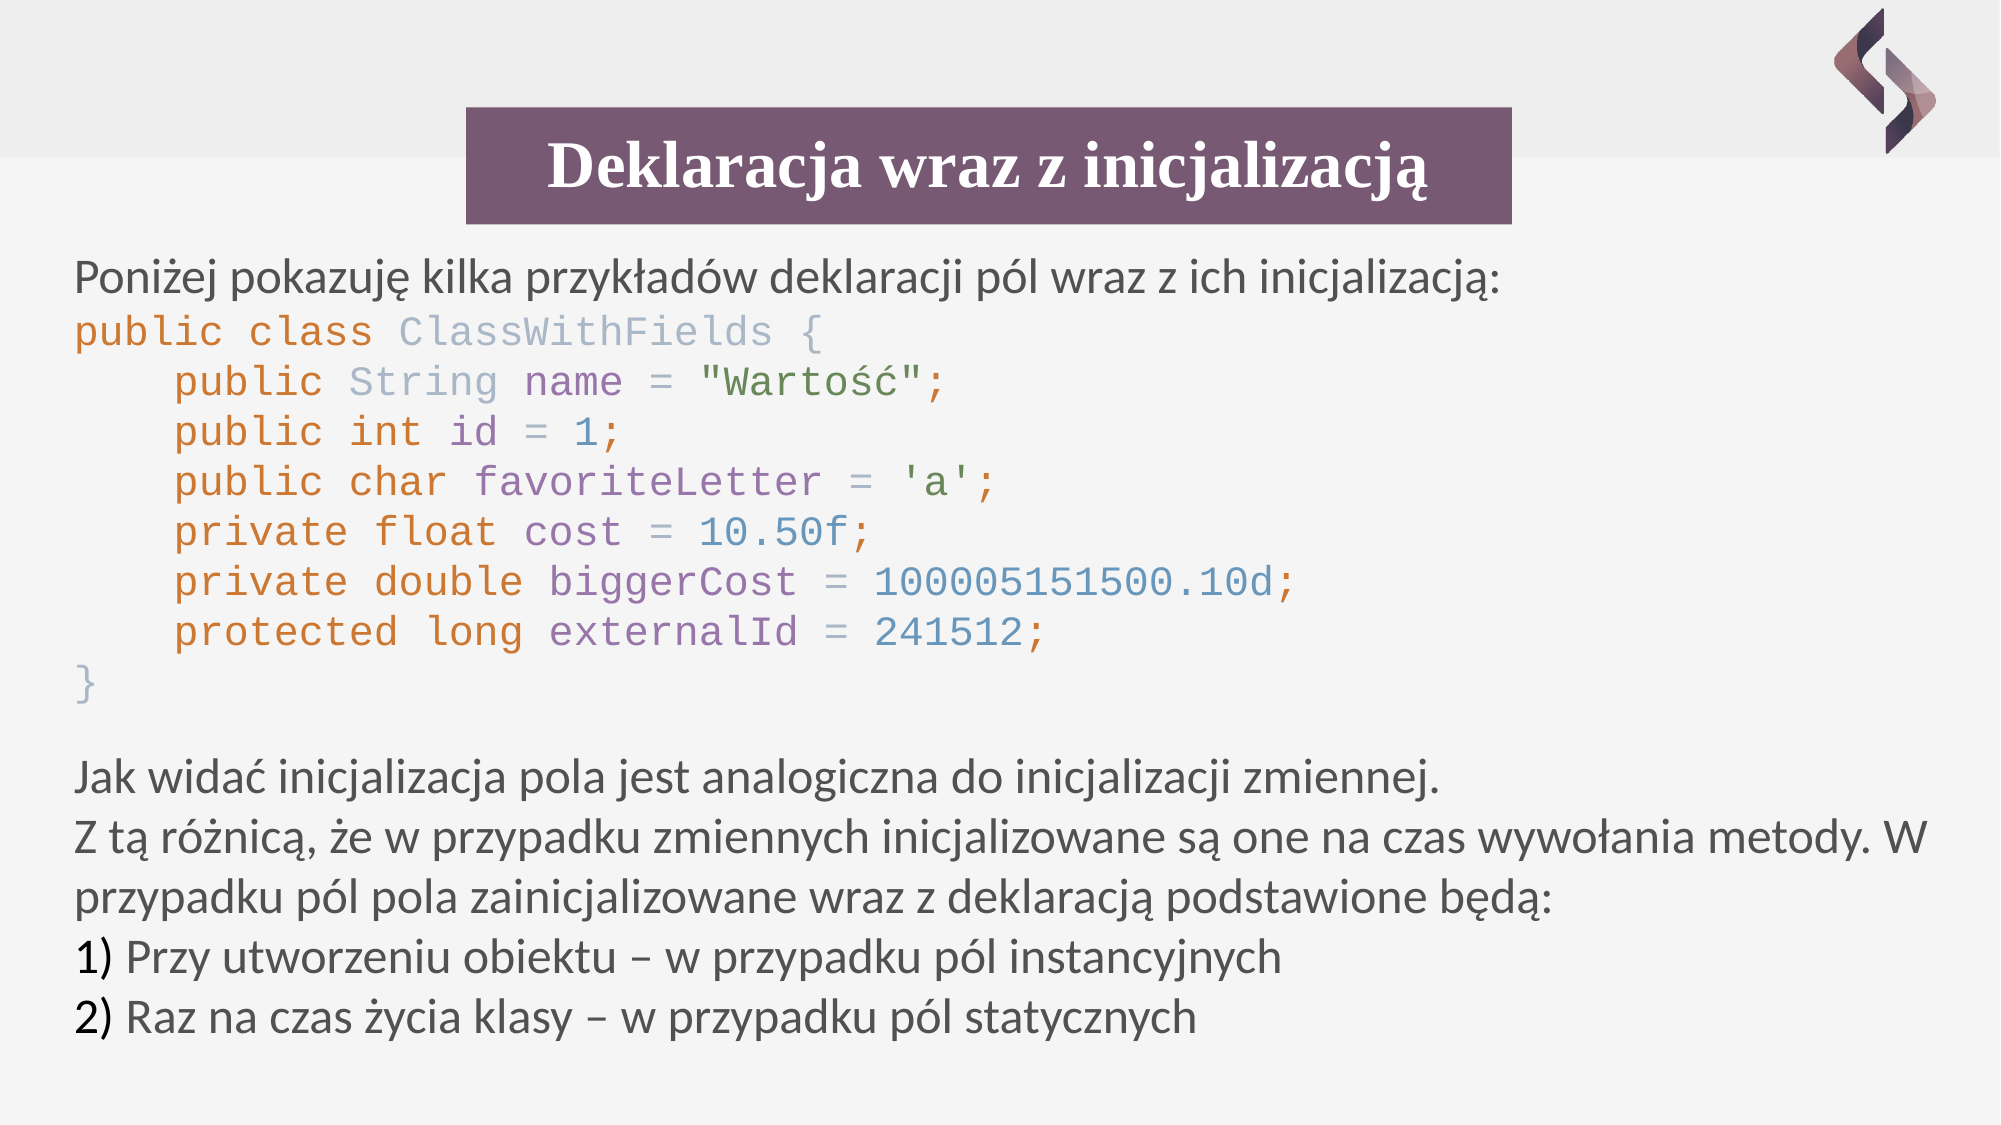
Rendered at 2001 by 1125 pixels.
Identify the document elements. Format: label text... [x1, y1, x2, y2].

text_box Deklaracja wraz z inicjalizacją [466, 107, 1512, 225]
text_box Poniżej pokazuję kilka przykładów deklaracji pól wraz z ich inicjalizacją: public class ClassWithFields { public String name = "Wartość"; public int id = 1; public char favoriteLetter = 'a'; private float cost = 10.50f; private double biggerCost = 100005151500.10d; protected long externalId = 241512; } Jak widać inicjalizacja pola jest analogiczna do inicjalizacji zmiennej. Z tą różnicą, że w przypadku zmiennych inicjalizowane są one na czas wywołania metody. W przypadku pól pola zainicjalizowane wraz z deklaracją podstawione będą: Przy utworzeniu obiektu – w przypadku pól instancyjnych Raz na czas życia klasy – w przypadku pól statycznych [59, 236, 1973, 981]
picture [1787, 0, 2001, 166]
